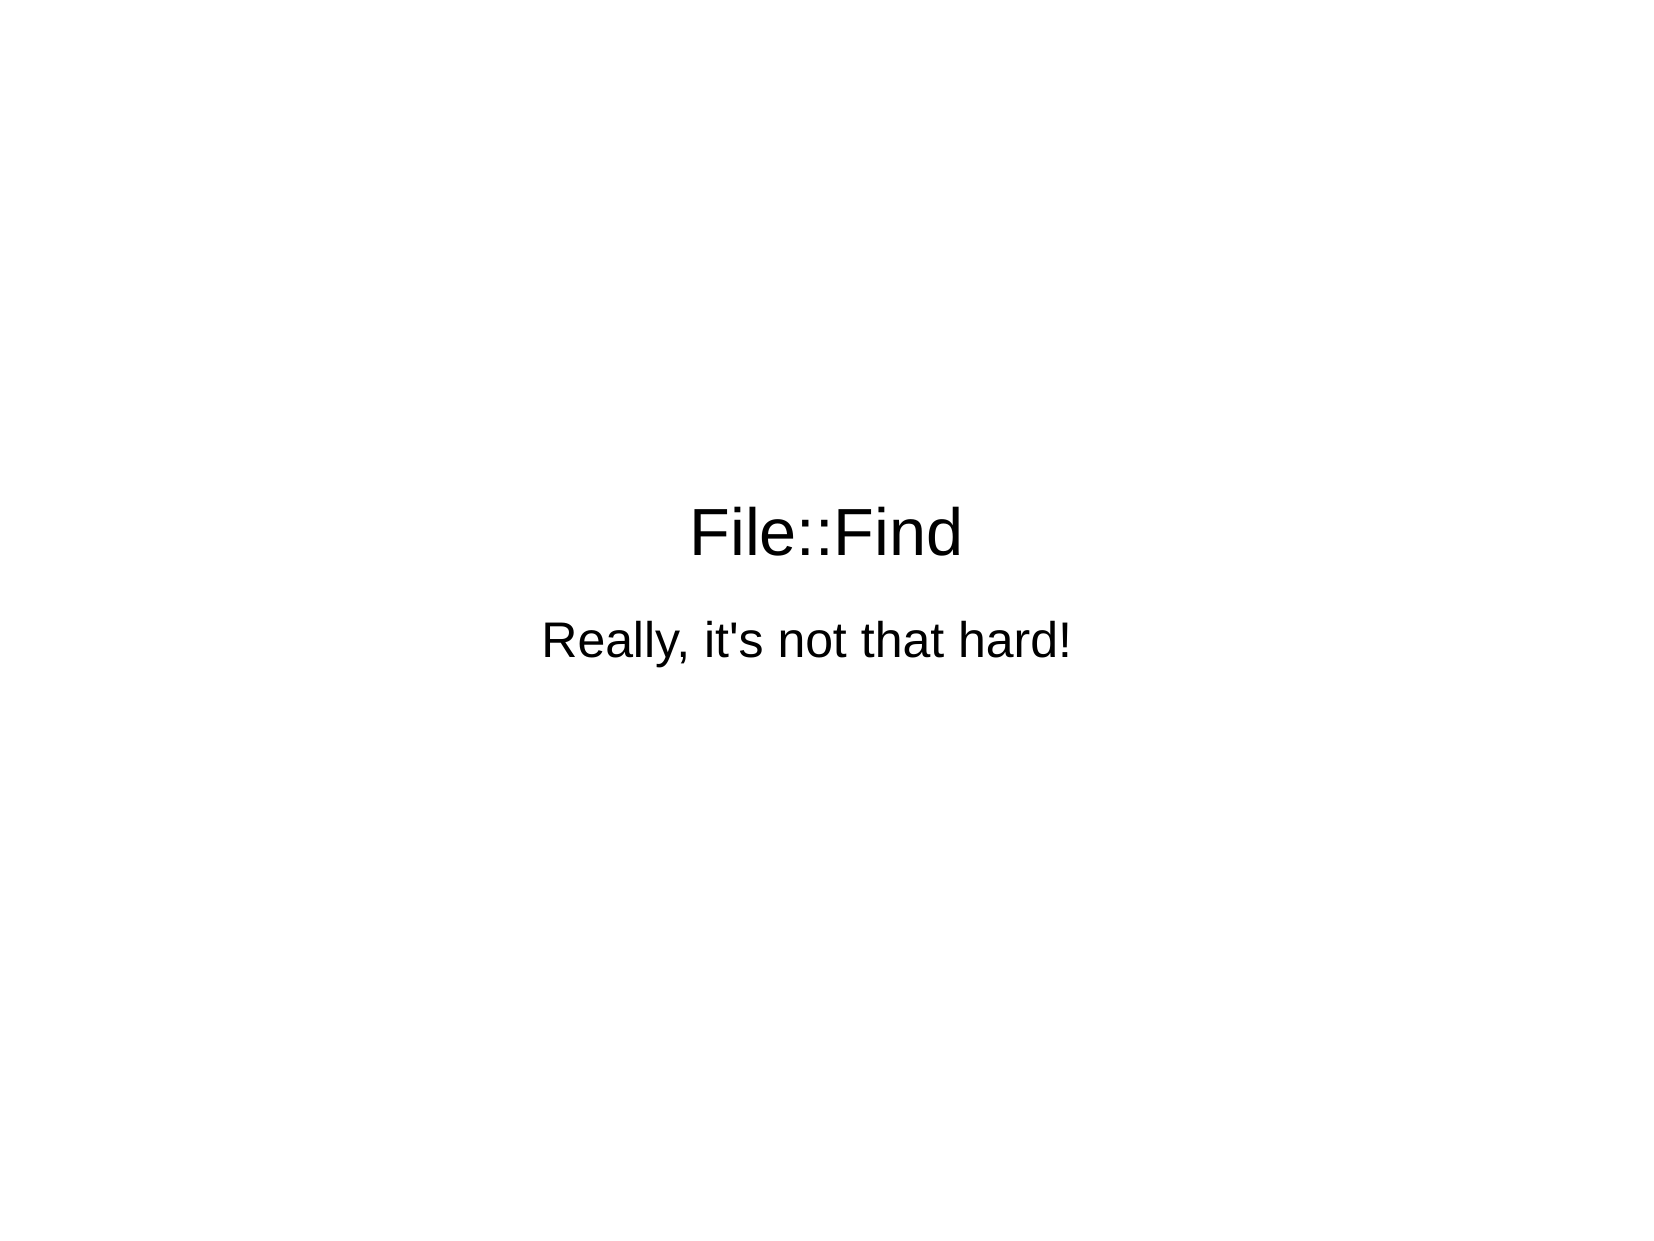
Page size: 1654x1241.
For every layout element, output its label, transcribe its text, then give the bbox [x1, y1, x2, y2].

text_box File::Find [675, 487, 980, 578]
text_box Really, it's not that hard! [526, 604, 1088, 676]
